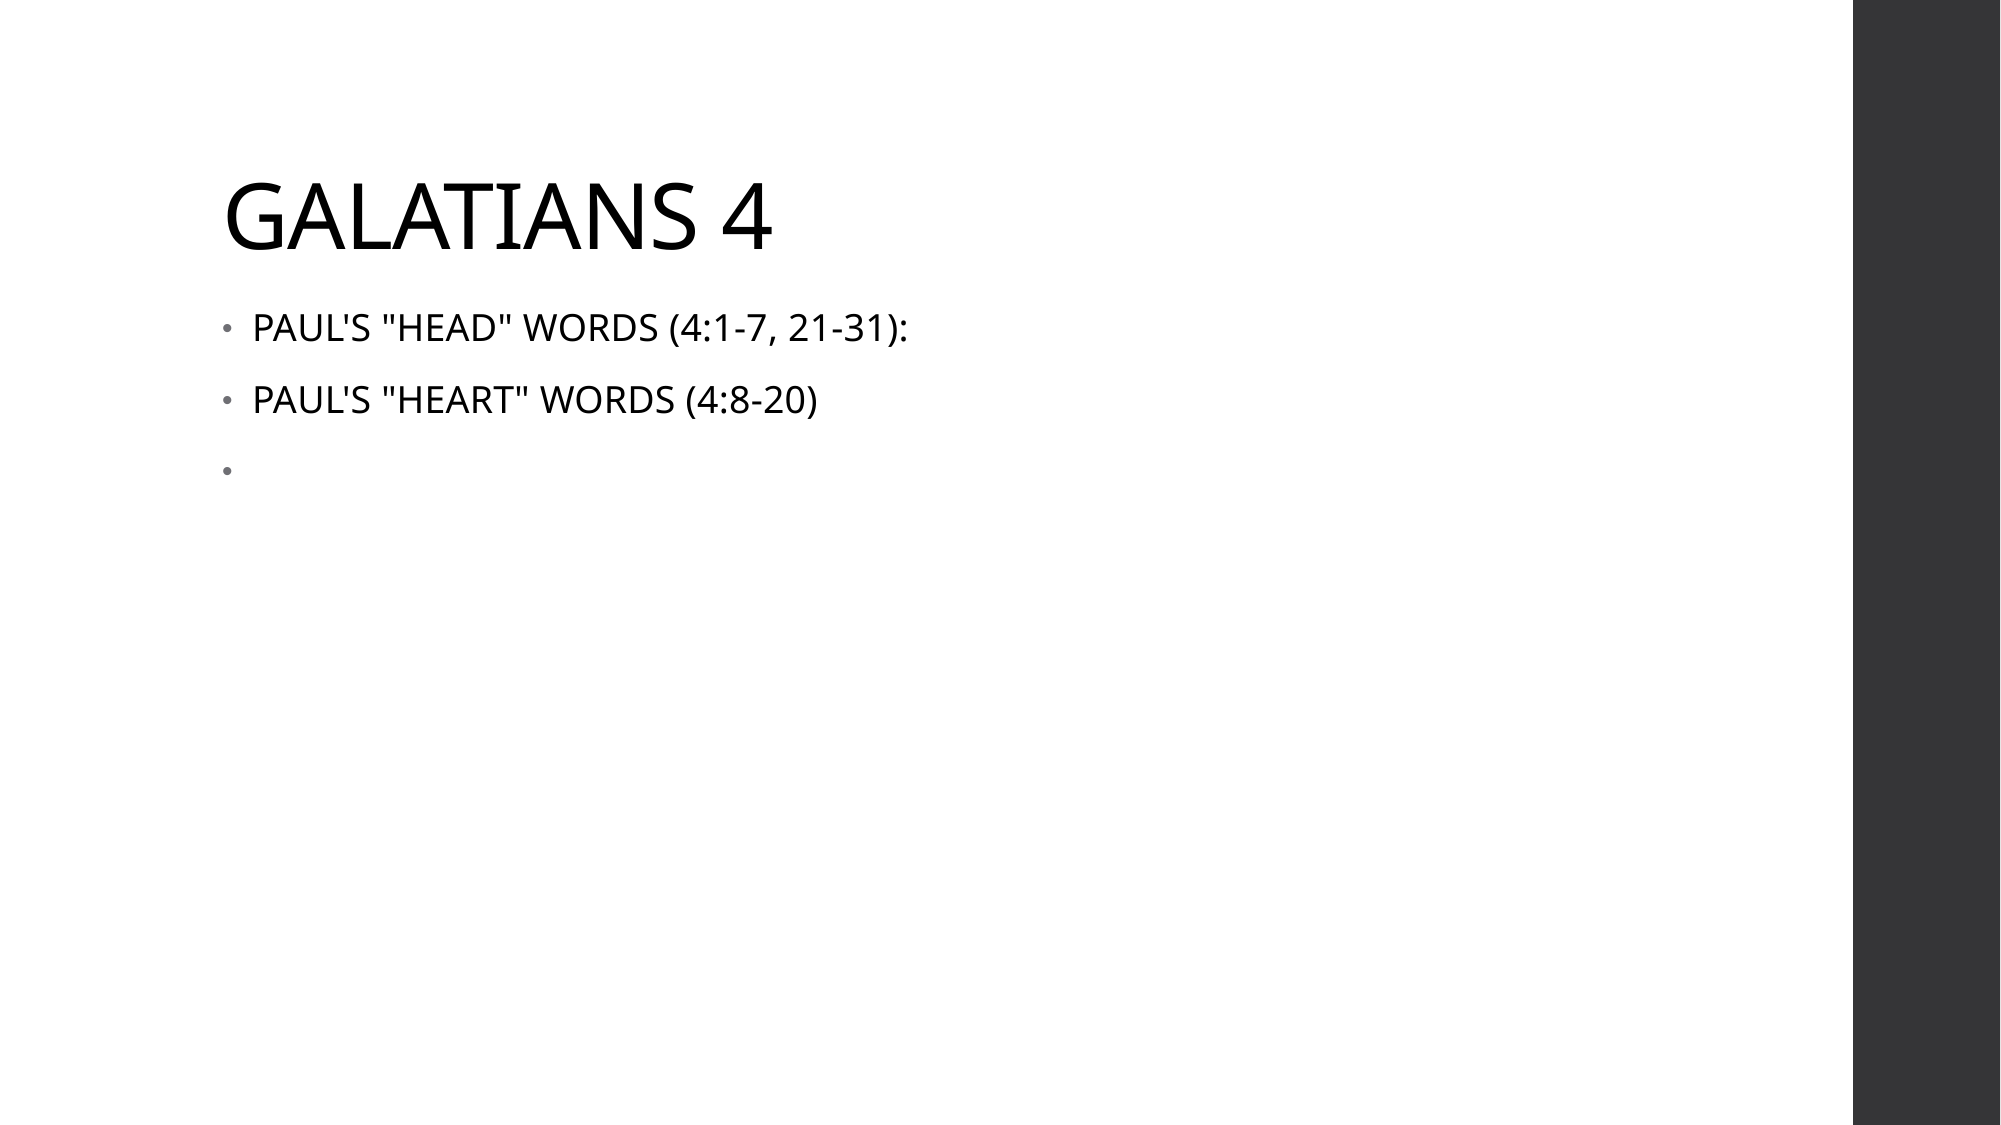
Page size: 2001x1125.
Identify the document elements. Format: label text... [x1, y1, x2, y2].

list PAUL'S "HEAD" WORDS (4:1-7, 21-31): PAUL'S "HEART" WORDS (4:8-20) [206, 299, 1617, 1014]
title GALATIANS 4 [206, 60, 1797, 278]
